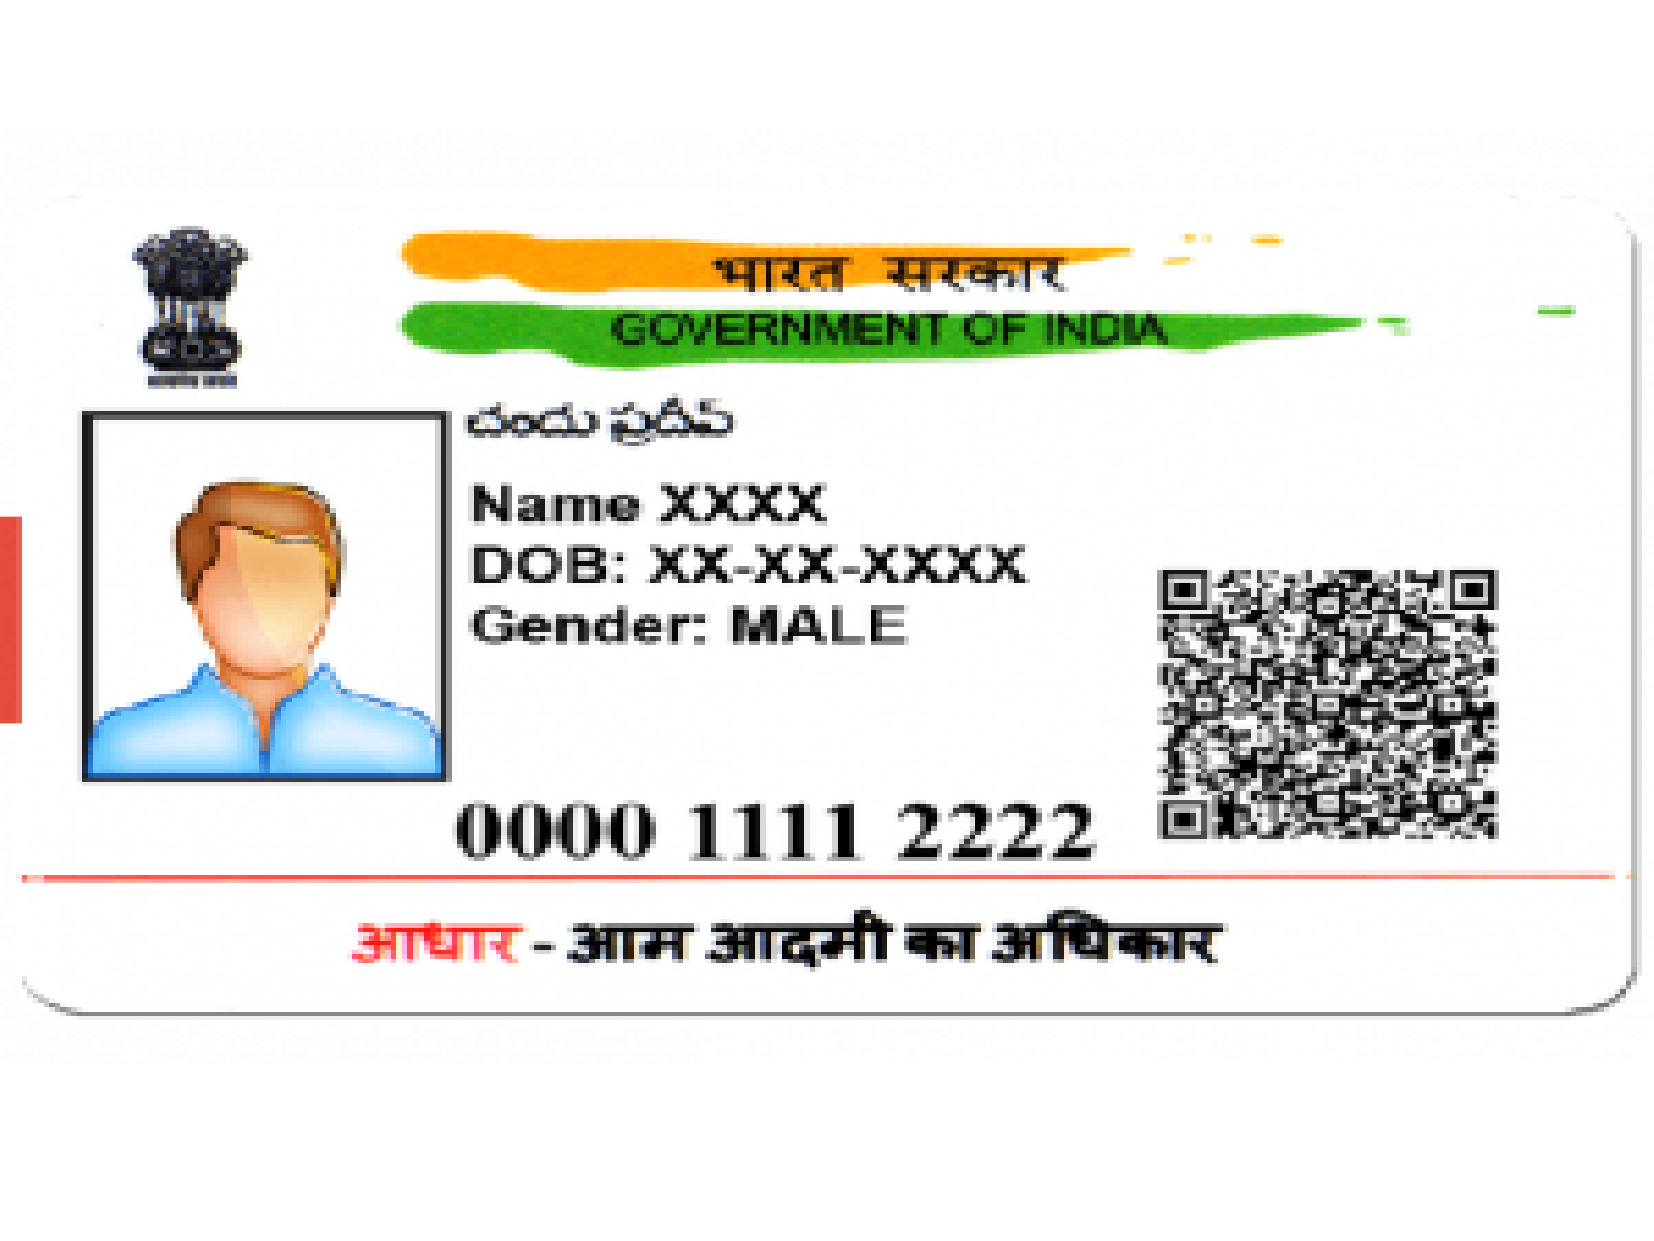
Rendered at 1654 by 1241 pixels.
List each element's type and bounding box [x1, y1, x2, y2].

picture [0, 129, 1654, 1065]
